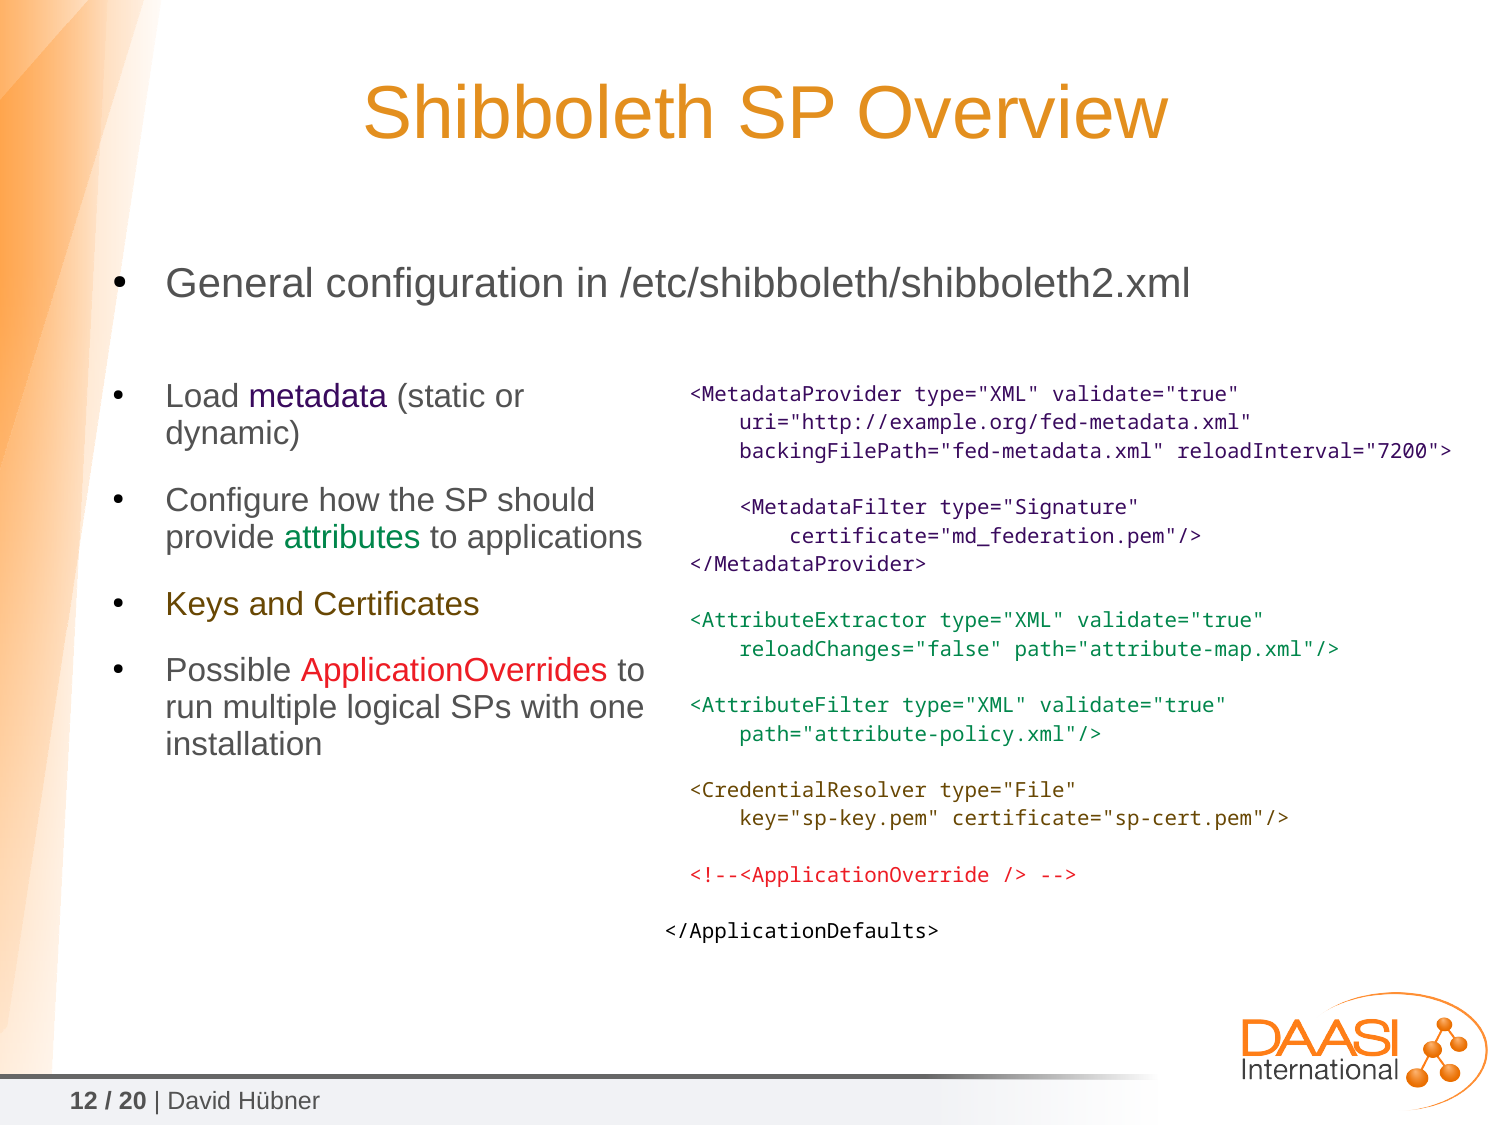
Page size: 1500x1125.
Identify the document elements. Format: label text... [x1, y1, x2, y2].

text_box <MetadataProvider type="XML" validate="true" uri="http://example.org/fed-metadata.xml" backingFilePath="fed-metadata.xml" reloadInterval="7200"> <MetadataFilter type="Signature" certificate="md_federation.pem"/> </MetadataProvider> <AttributeExtractor type="XML" validate="true" reloadChanges="false" path="attribute-map.xml"/> <AttributeFilter type="XML" validate="true" path="attribute-policy.xml"/> <CredentialResolver type="File" key="sp-key.pem" certificate="sp-cert.pem"/> <!--<ApplicationOverride /> --> </ApplicationDefaults> [649, 372, 1500, 1125]
title Shibboleth SP Overview [91, 48, 1441, 178]
list Load metadata (static or dynamic) Configure how the SP should provide attributes to applications Keys and Certificates Possible ApplicationOverrides to run multiple logical SPs with one installation [94, 377, 649, 969]
list General configuration in /etc/shibboleth/shibboleth2.xml [94, 259, 1441, 367]
